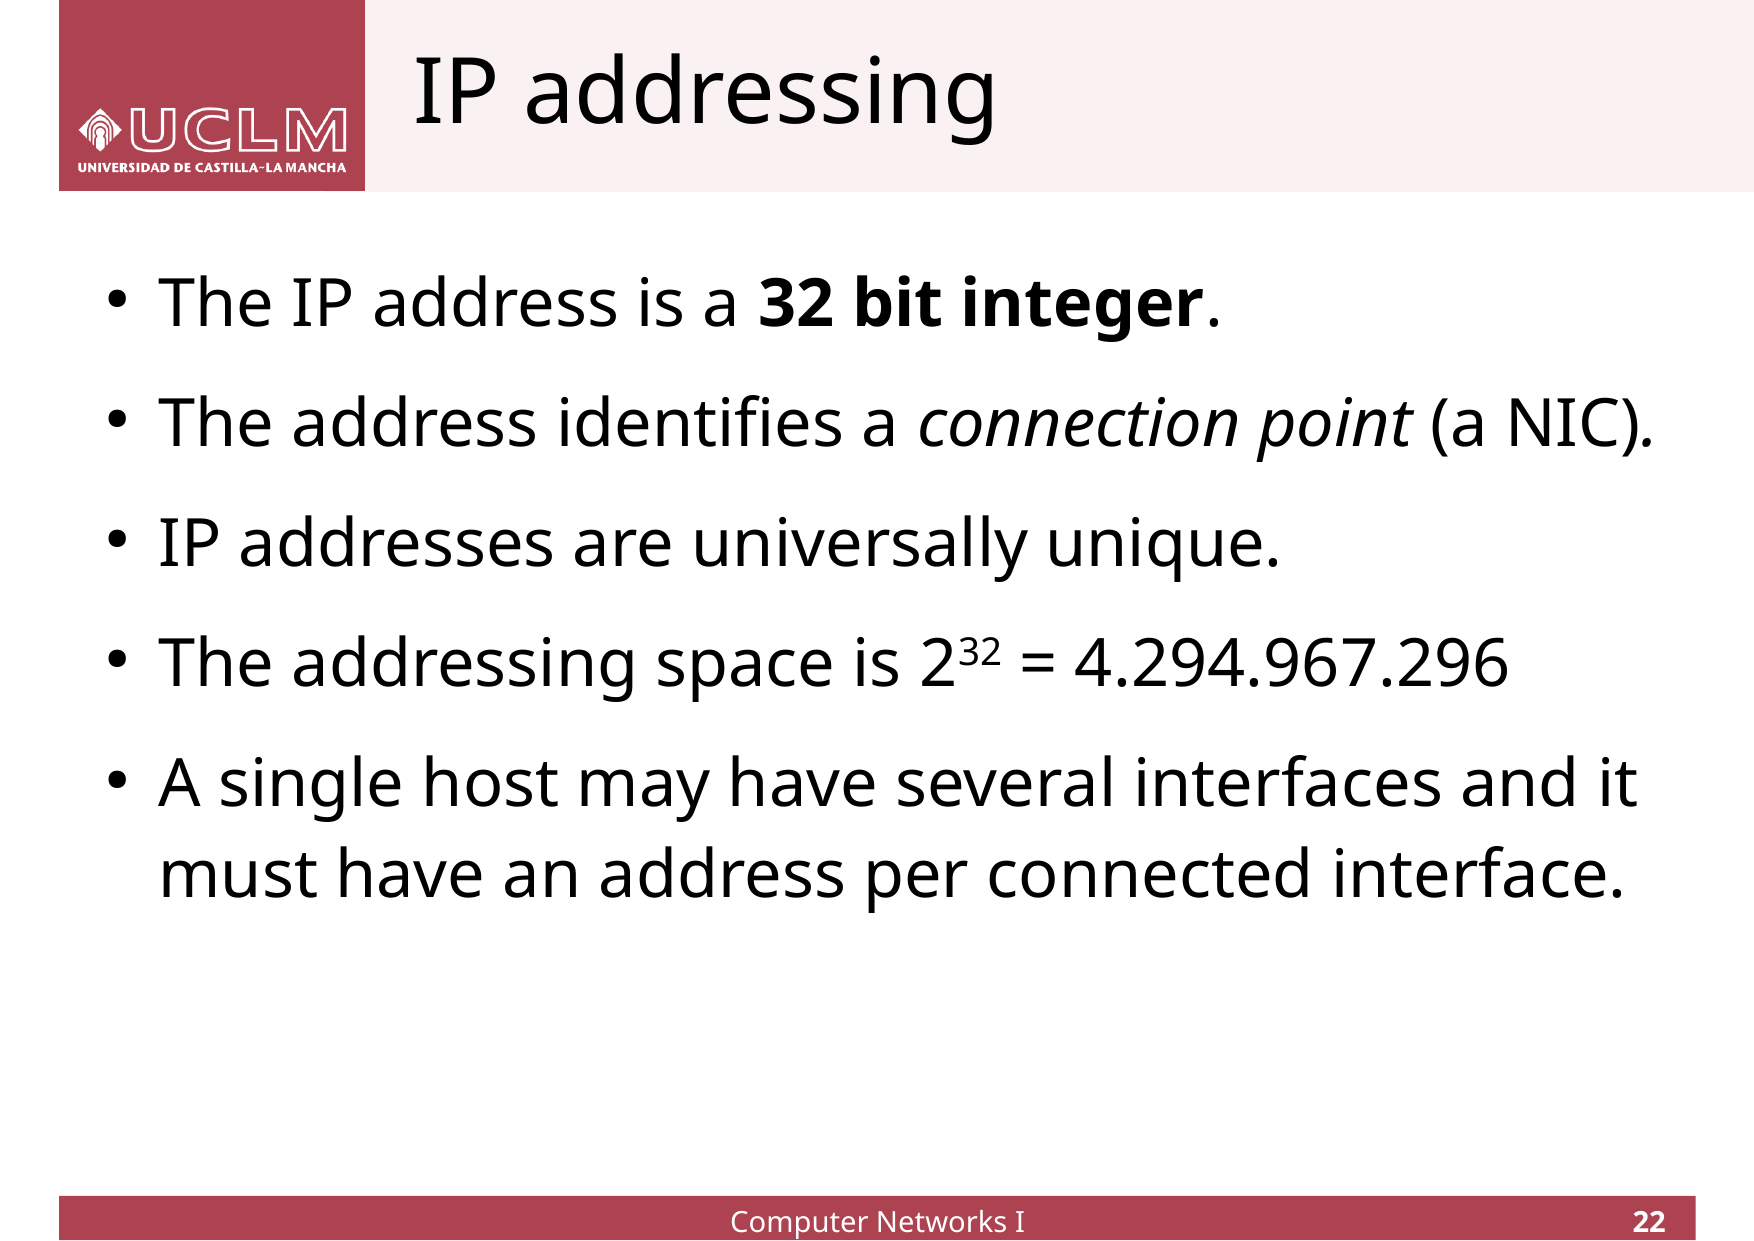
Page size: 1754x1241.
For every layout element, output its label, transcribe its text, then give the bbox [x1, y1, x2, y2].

picture [59, 0, 365, 191]
title IP addressing [413, 0, 1667, 198]
list The IP address is a 32 bit integer. The address identifies a connection point (a NIC). IP addresses are universally unique. The addressing space is 232 = 4.294.967.296 A single host may have several interfaces and it must have an address per connected interface. [87, 254, 1667, 1074]
